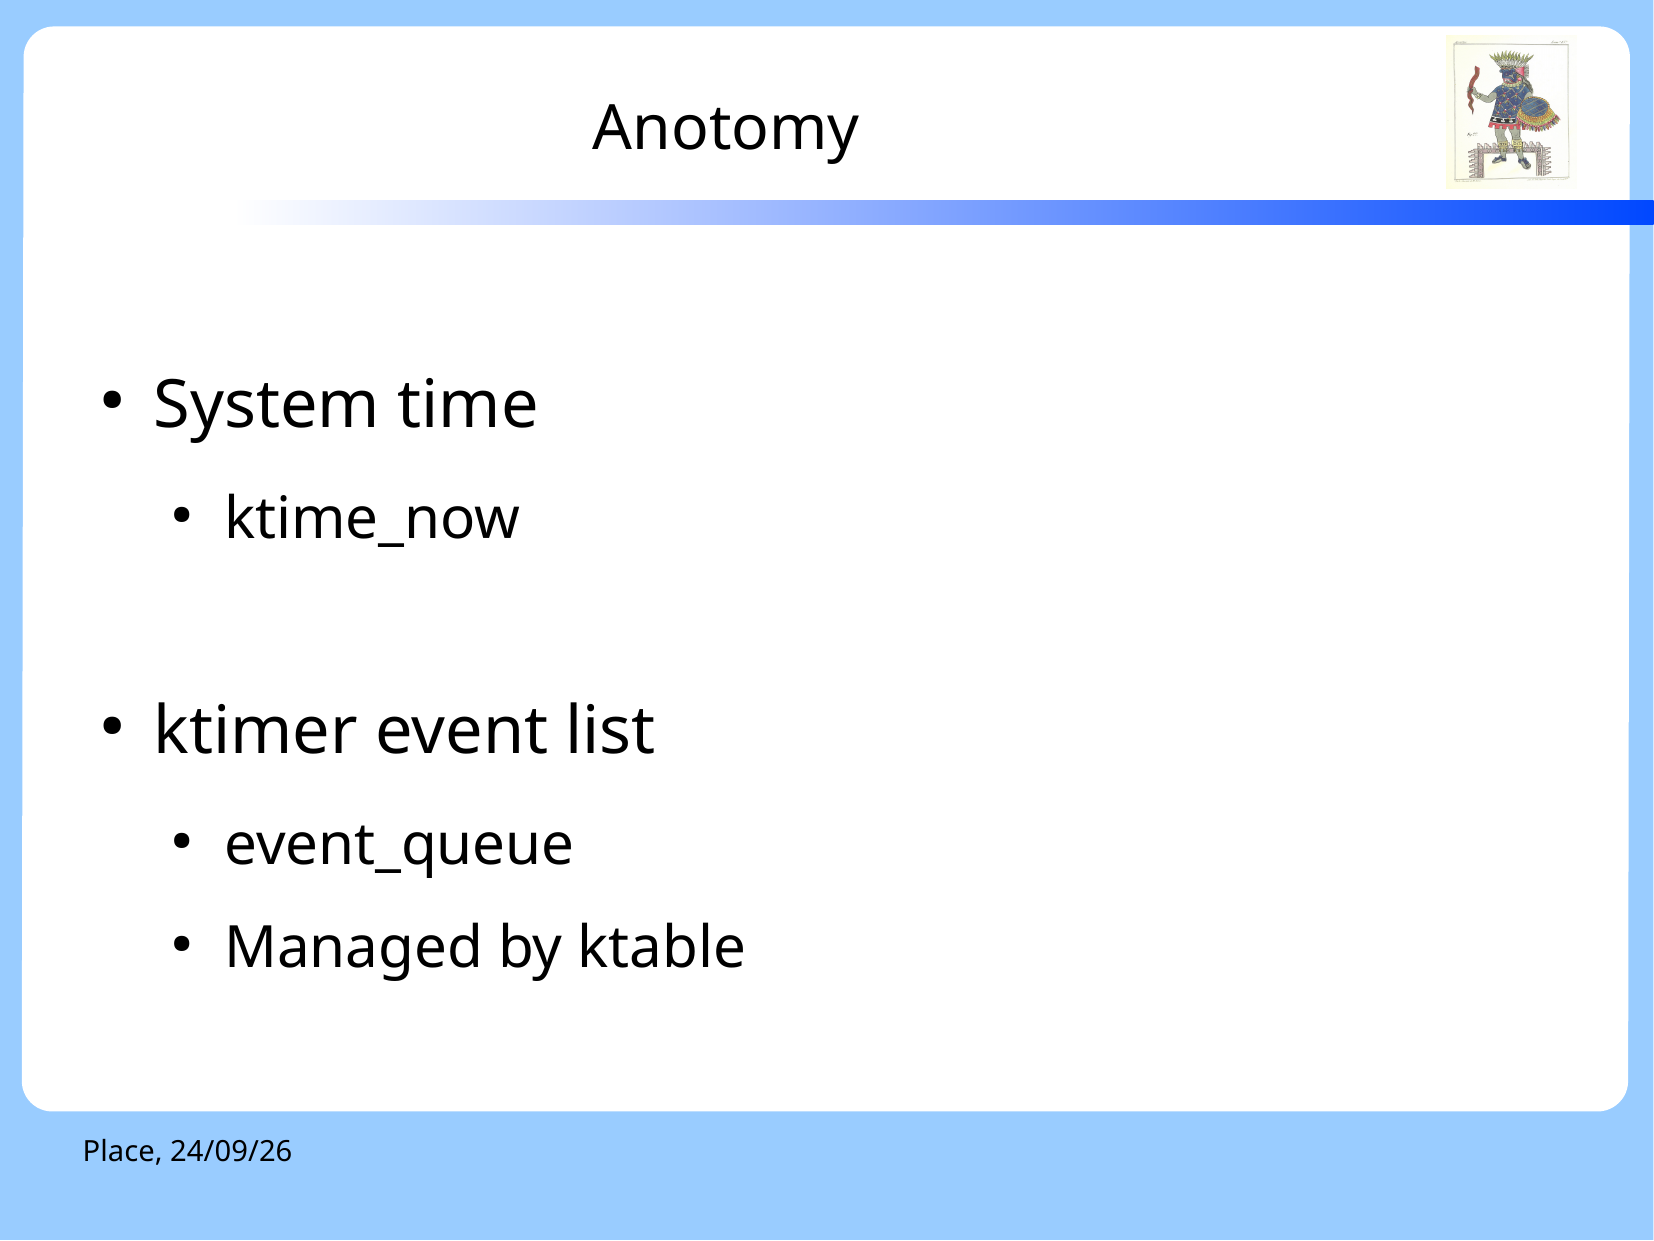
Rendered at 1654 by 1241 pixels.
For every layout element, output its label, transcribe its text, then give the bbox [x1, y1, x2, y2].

title Anotomy [82, 49, 1371, 201]
list System time ktime_now ktimer event list event_queue Managed by ktable [82, 236, 1571, 1055]
picture [1446, 35, 1577, 189]
